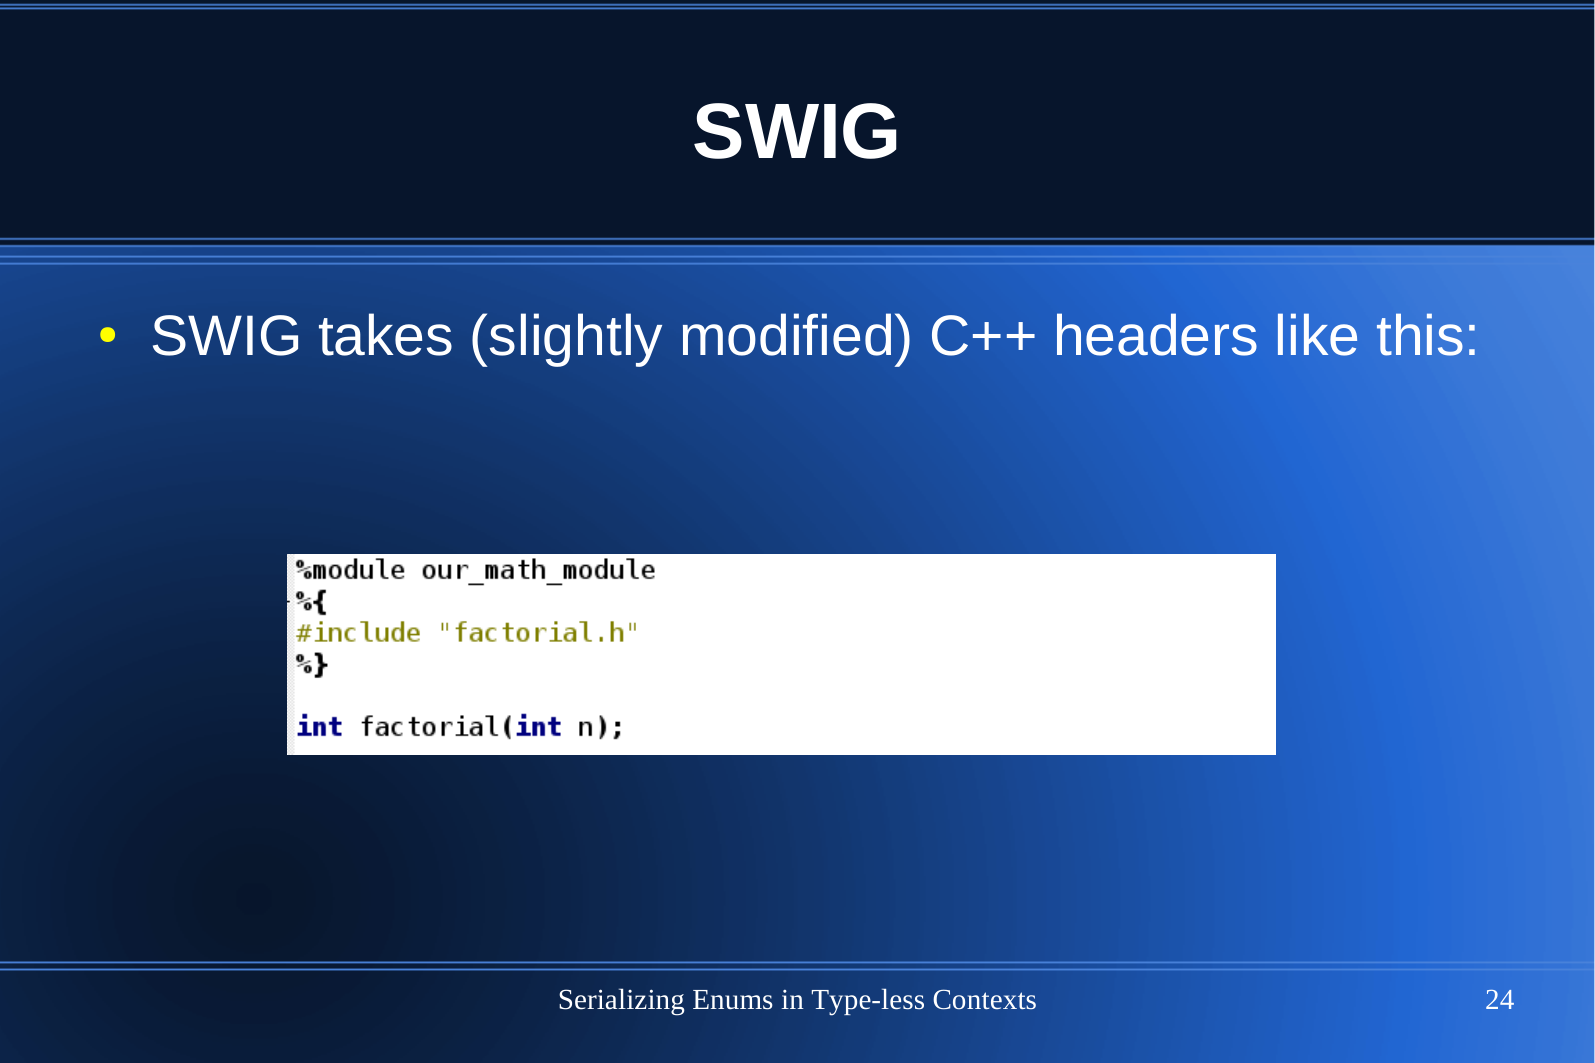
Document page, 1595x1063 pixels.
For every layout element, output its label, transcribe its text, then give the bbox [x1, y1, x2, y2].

list SWIG takes (slightly modified) C++ headers like this: [79, 304, 1515, 921]
picture [0, 0, 1595, 1063]
title SWIG [79, 42, 1515, 220]
